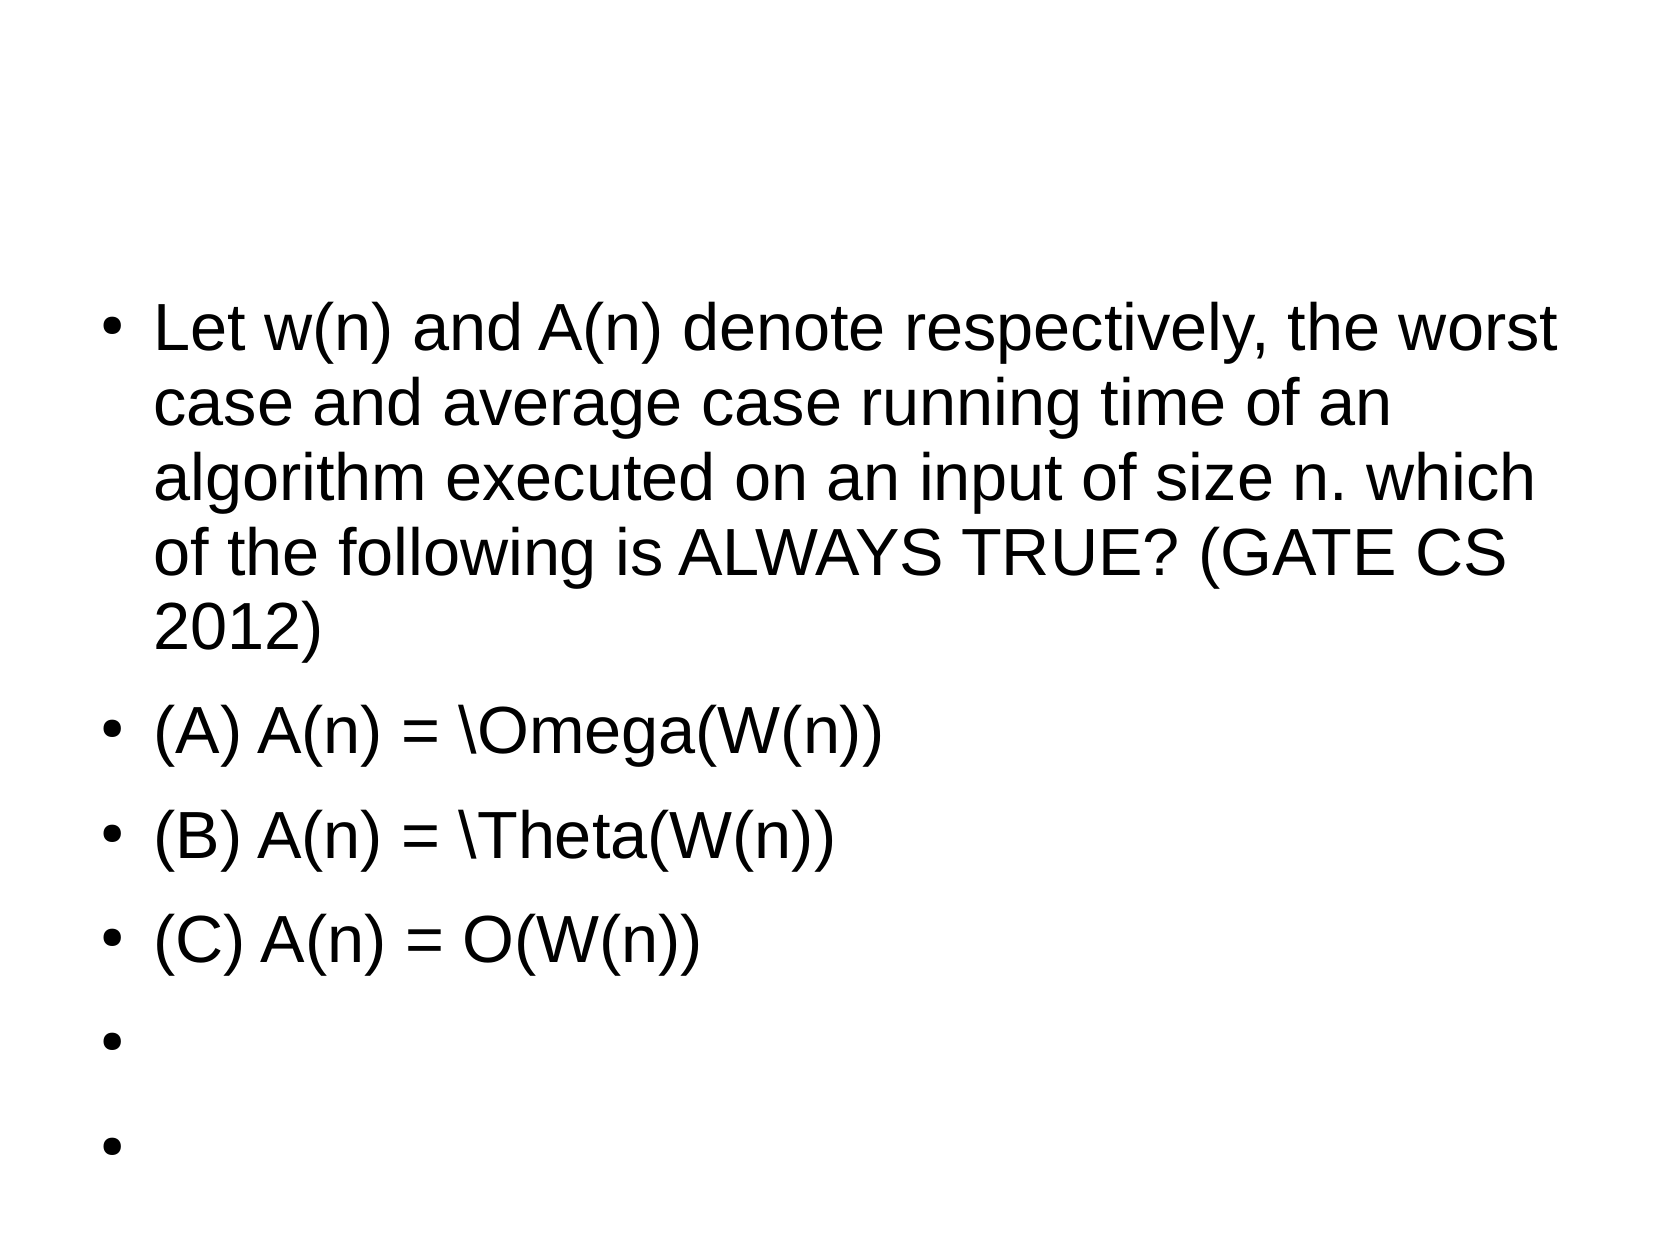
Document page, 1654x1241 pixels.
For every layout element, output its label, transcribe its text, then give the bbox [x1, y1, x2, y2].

list Let w(n) and A(n) denote respectively, the worst case and average case running time of an algorithm executed on an input of size n. which of the following is ALWAYS TRUE? (GATE CS 2012) (A) A(n) = \Omega(W(n)) (B) A(n) = \Theta(W(n)) (C) A(n) = O(W(n)) [82, 290, 1571, 1010]
